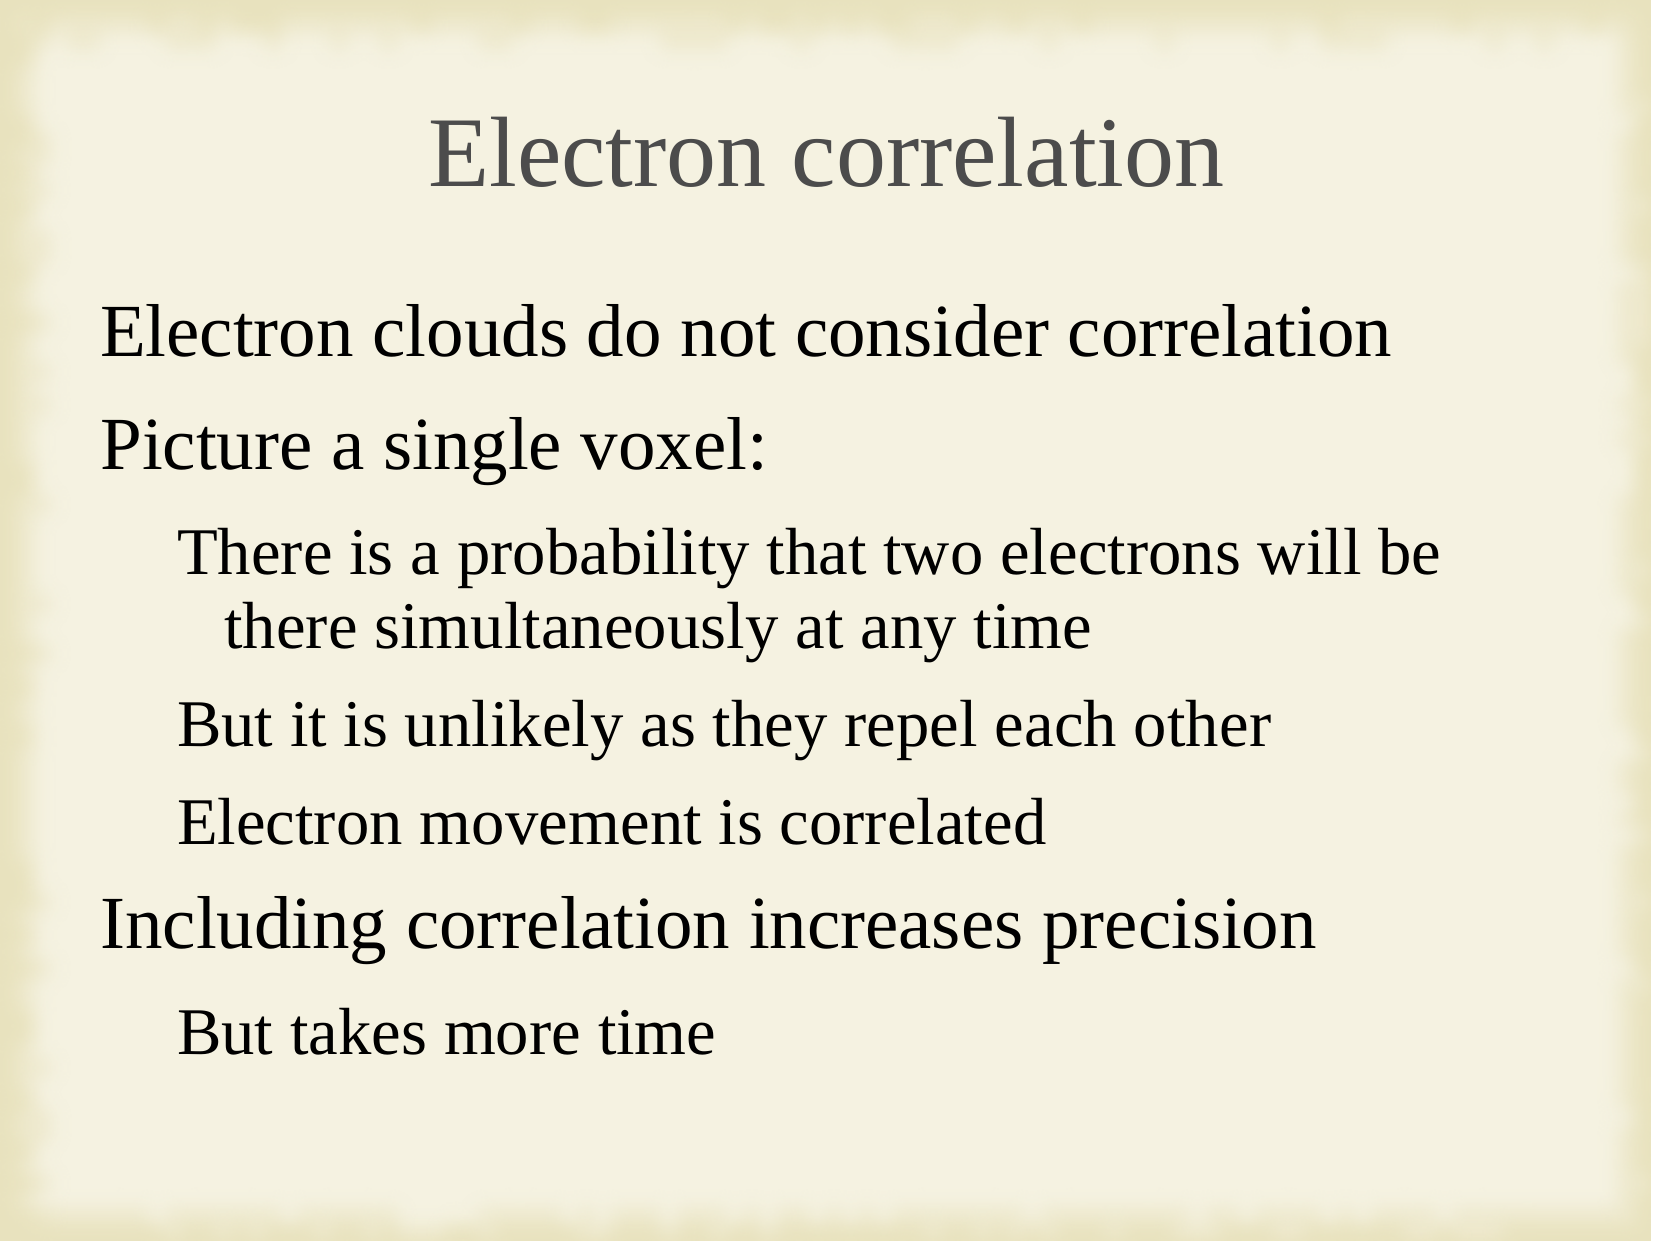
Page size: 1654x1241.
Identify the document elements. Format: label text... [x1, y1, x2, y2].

picture [0, 0, 1651, 1241]
list Electron clouds do not consider correlation Picture a single voxel: There is a probability that two electrons will be there simultaneously at any time But it is unlikely as they repel each other Electron movement is correlated Including correlation increases precision But takes more time [82, 290, 1571, 1094]
title Electron correlation [82, 56, 1571, 250]
